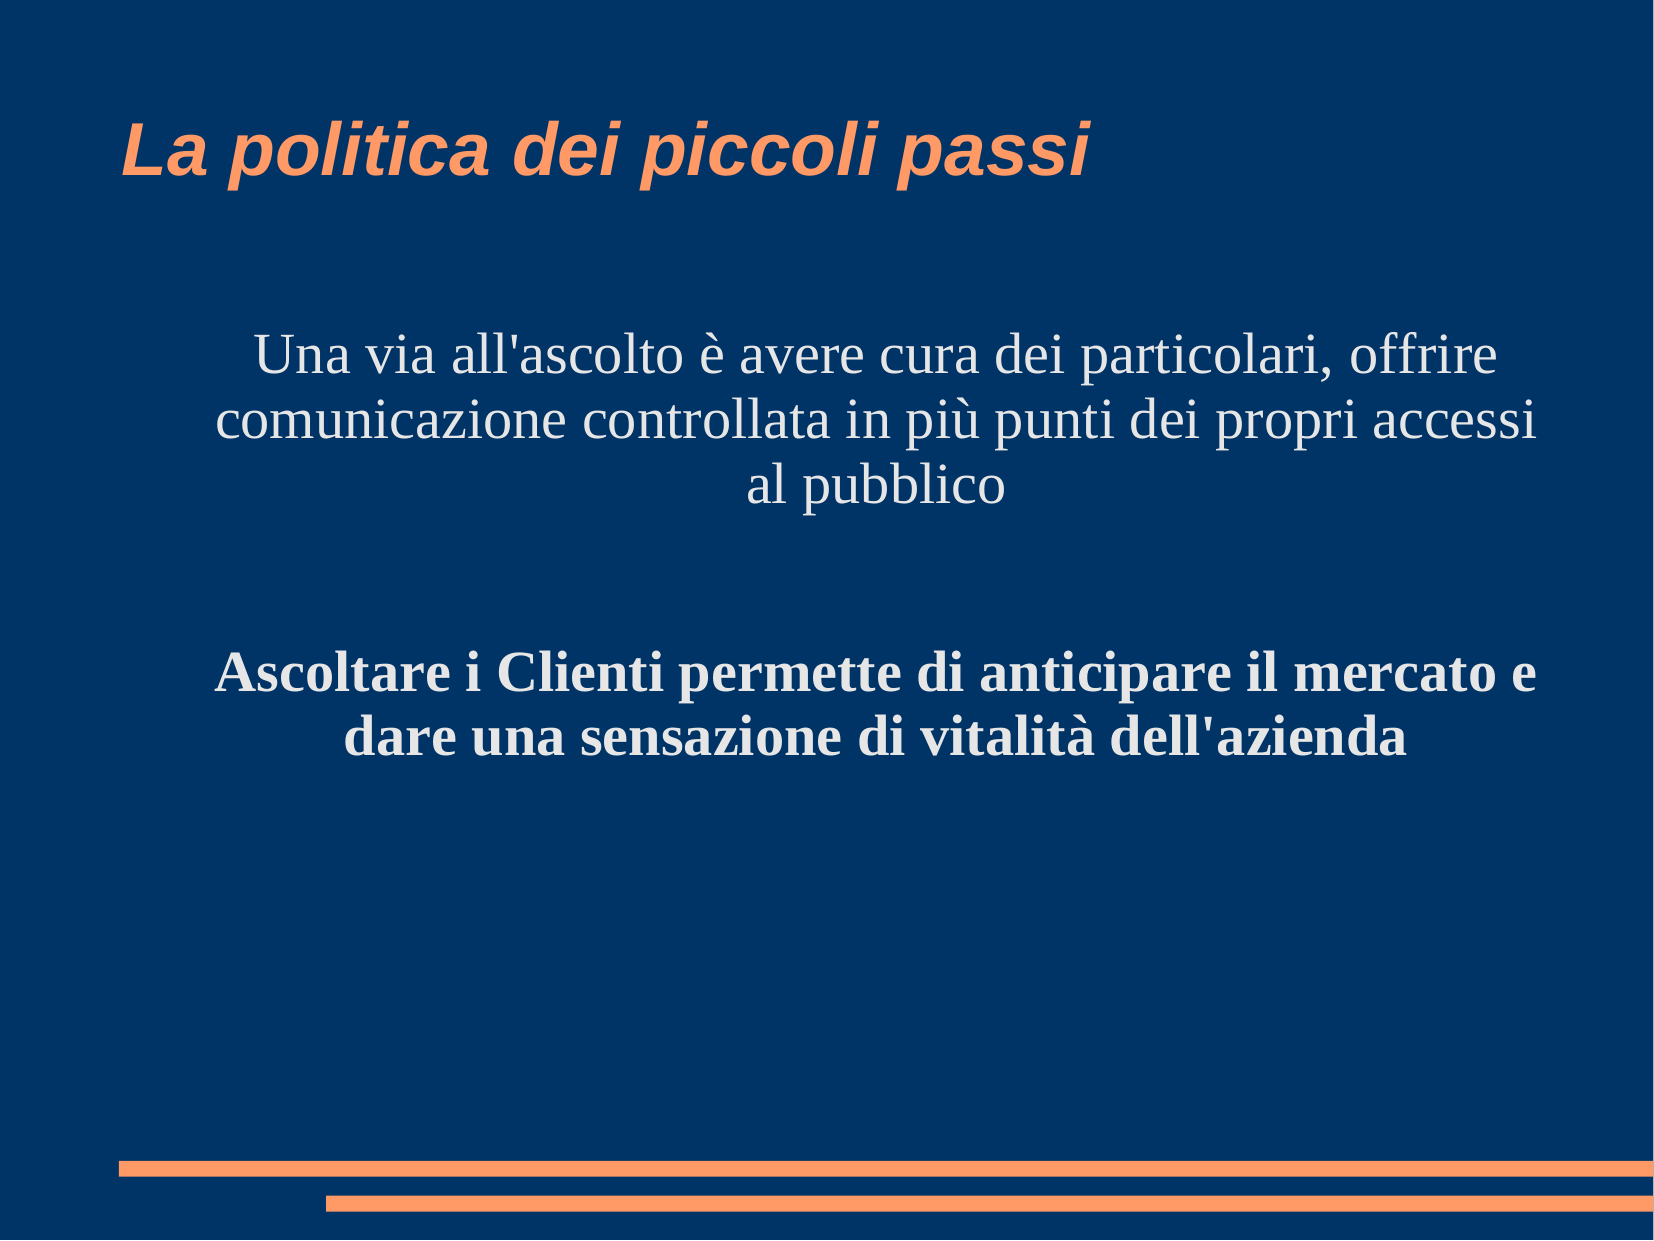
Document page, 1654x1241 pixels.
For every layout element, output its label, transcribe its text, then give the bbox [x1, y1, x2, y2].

title La politica dei piccoli passi [121, 46, 1534, 254]
list Una via all'ascolto è avere cura dei particolari, offrire comunicazione controllata in più punti dei propri accessi al pubblico Ascoltare i Clienti permette di anticipare il mercato e dare una sensazione di vitalità dell'azienda [121, 322, 1561, 1132]
